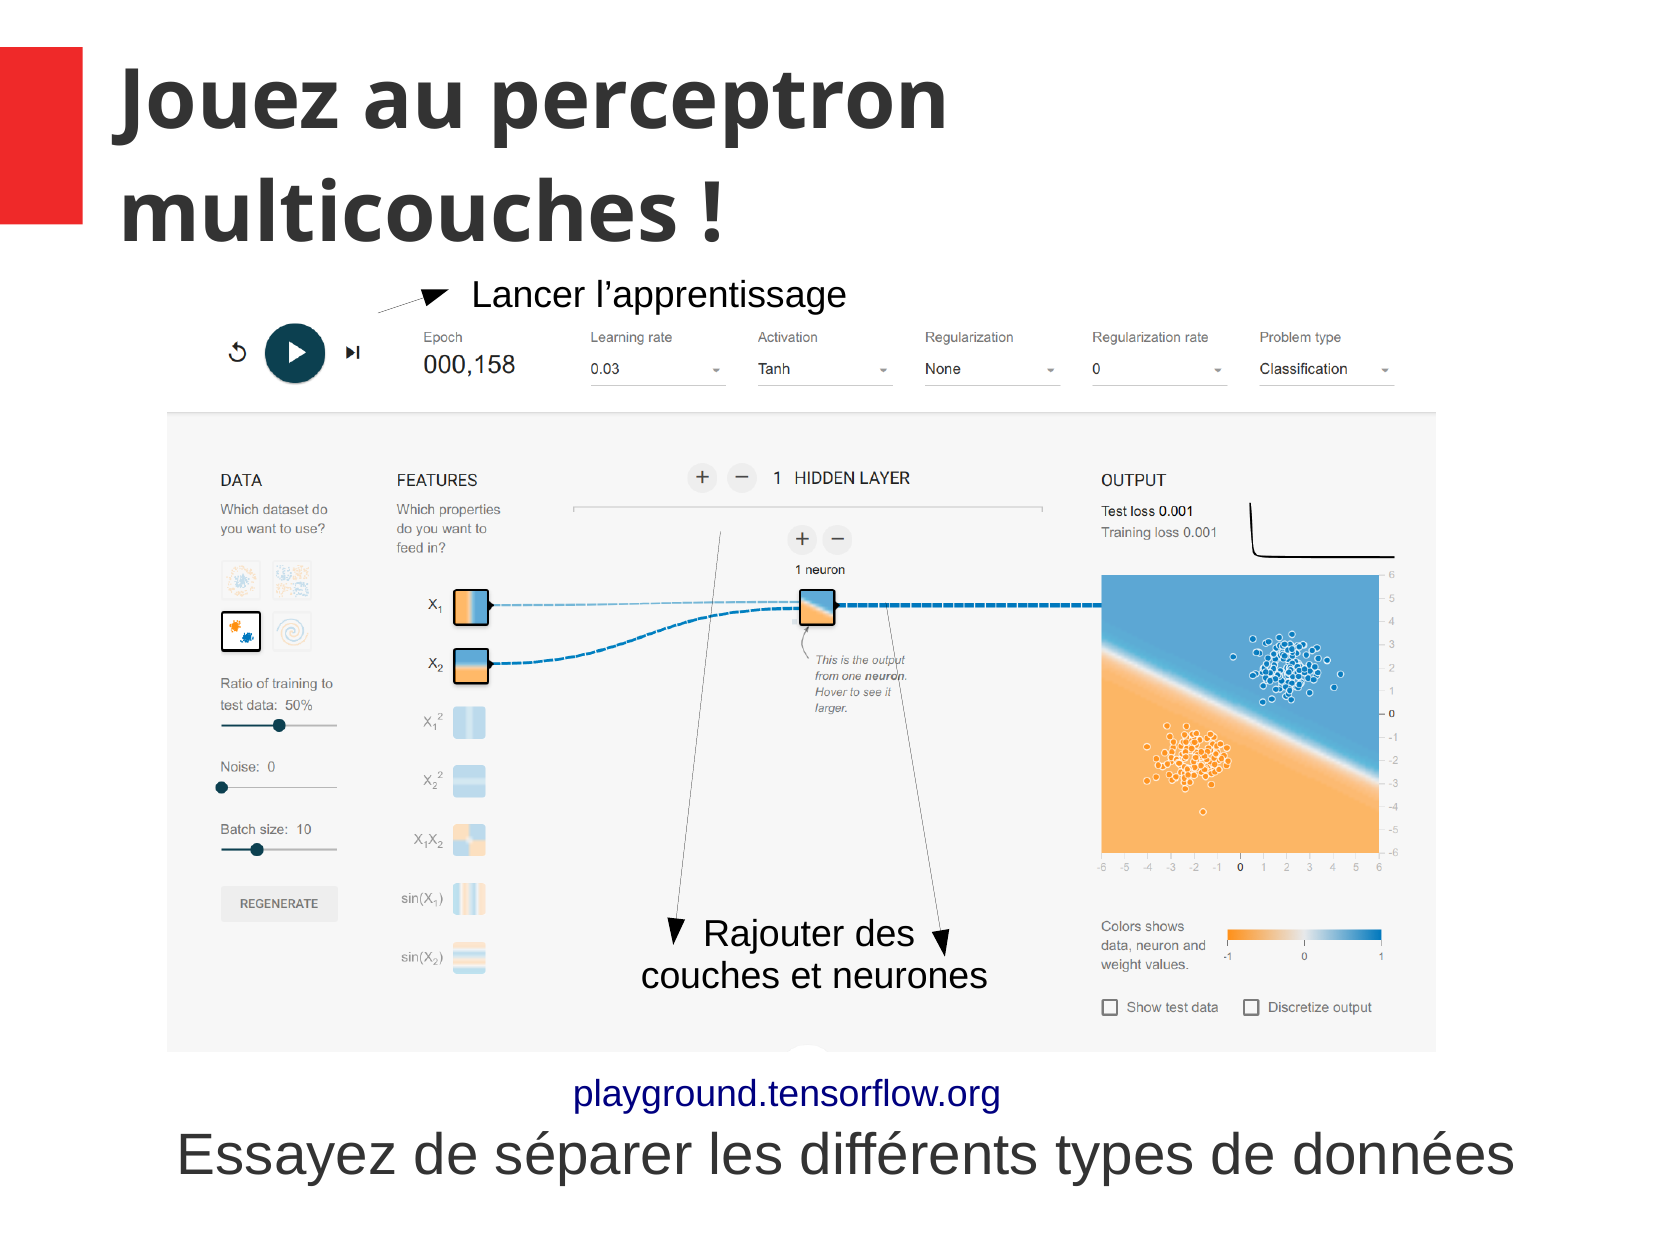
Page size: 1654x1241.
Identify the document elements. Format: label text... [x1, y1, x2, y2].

text_box playground.tensorflow.org [558, 1065, 1016, 1123]
text_box Rajouter des couches et neurones [625, 905, 1003, 1004]
text_box Lancer l’apprentissage [456, 265, 863, 323]
title Jouez au perceptron multicouches ! [118, 49, 1571, 257]
picture [167, 307, 1436, 1052]
text_box Essayez de séparer les différents types de données [106, 1122, 1548, 1202]
